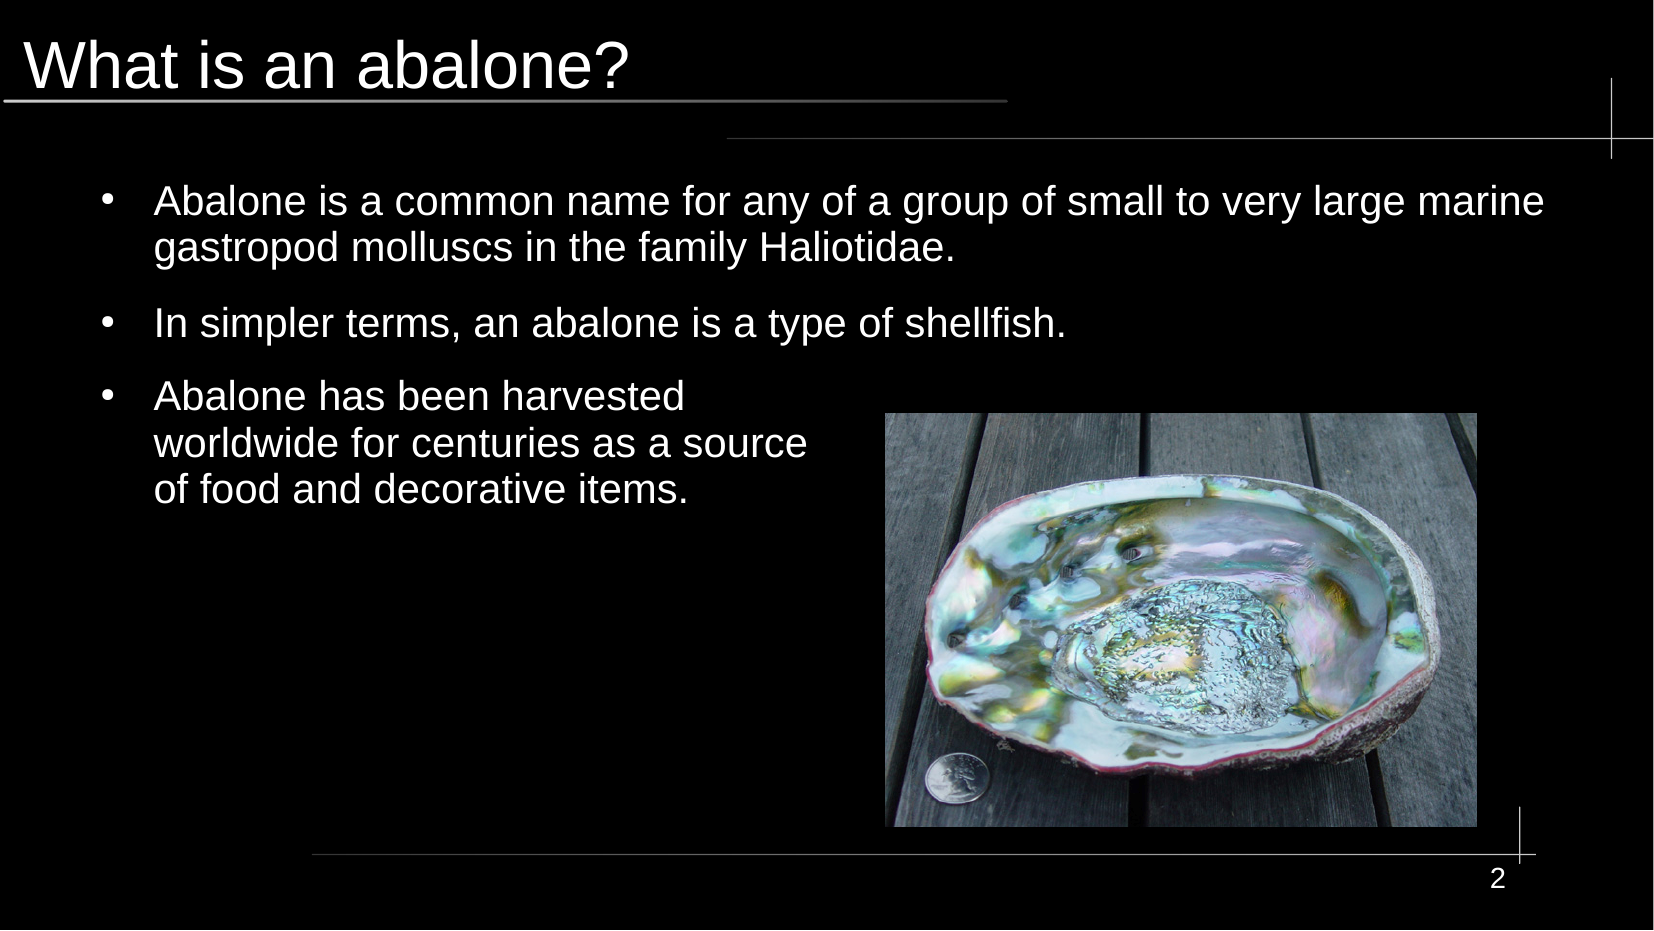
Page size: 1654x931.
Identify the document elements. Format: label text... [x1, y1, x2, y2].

picture [885, 413, 1477, 827]
list Abalone is a common name for any of a group of small to very large marine gastropod molluscs in the family Haliotidae. In simpler terms, an abalone is a type of shellfish. [82, 177, 1571, 373]
title What is an abalone? [23, 11, 1589, 119]
list Abalone has been harvested worldwide for centuries as a source of food and decorative items. [82, 372, 821, 639]
